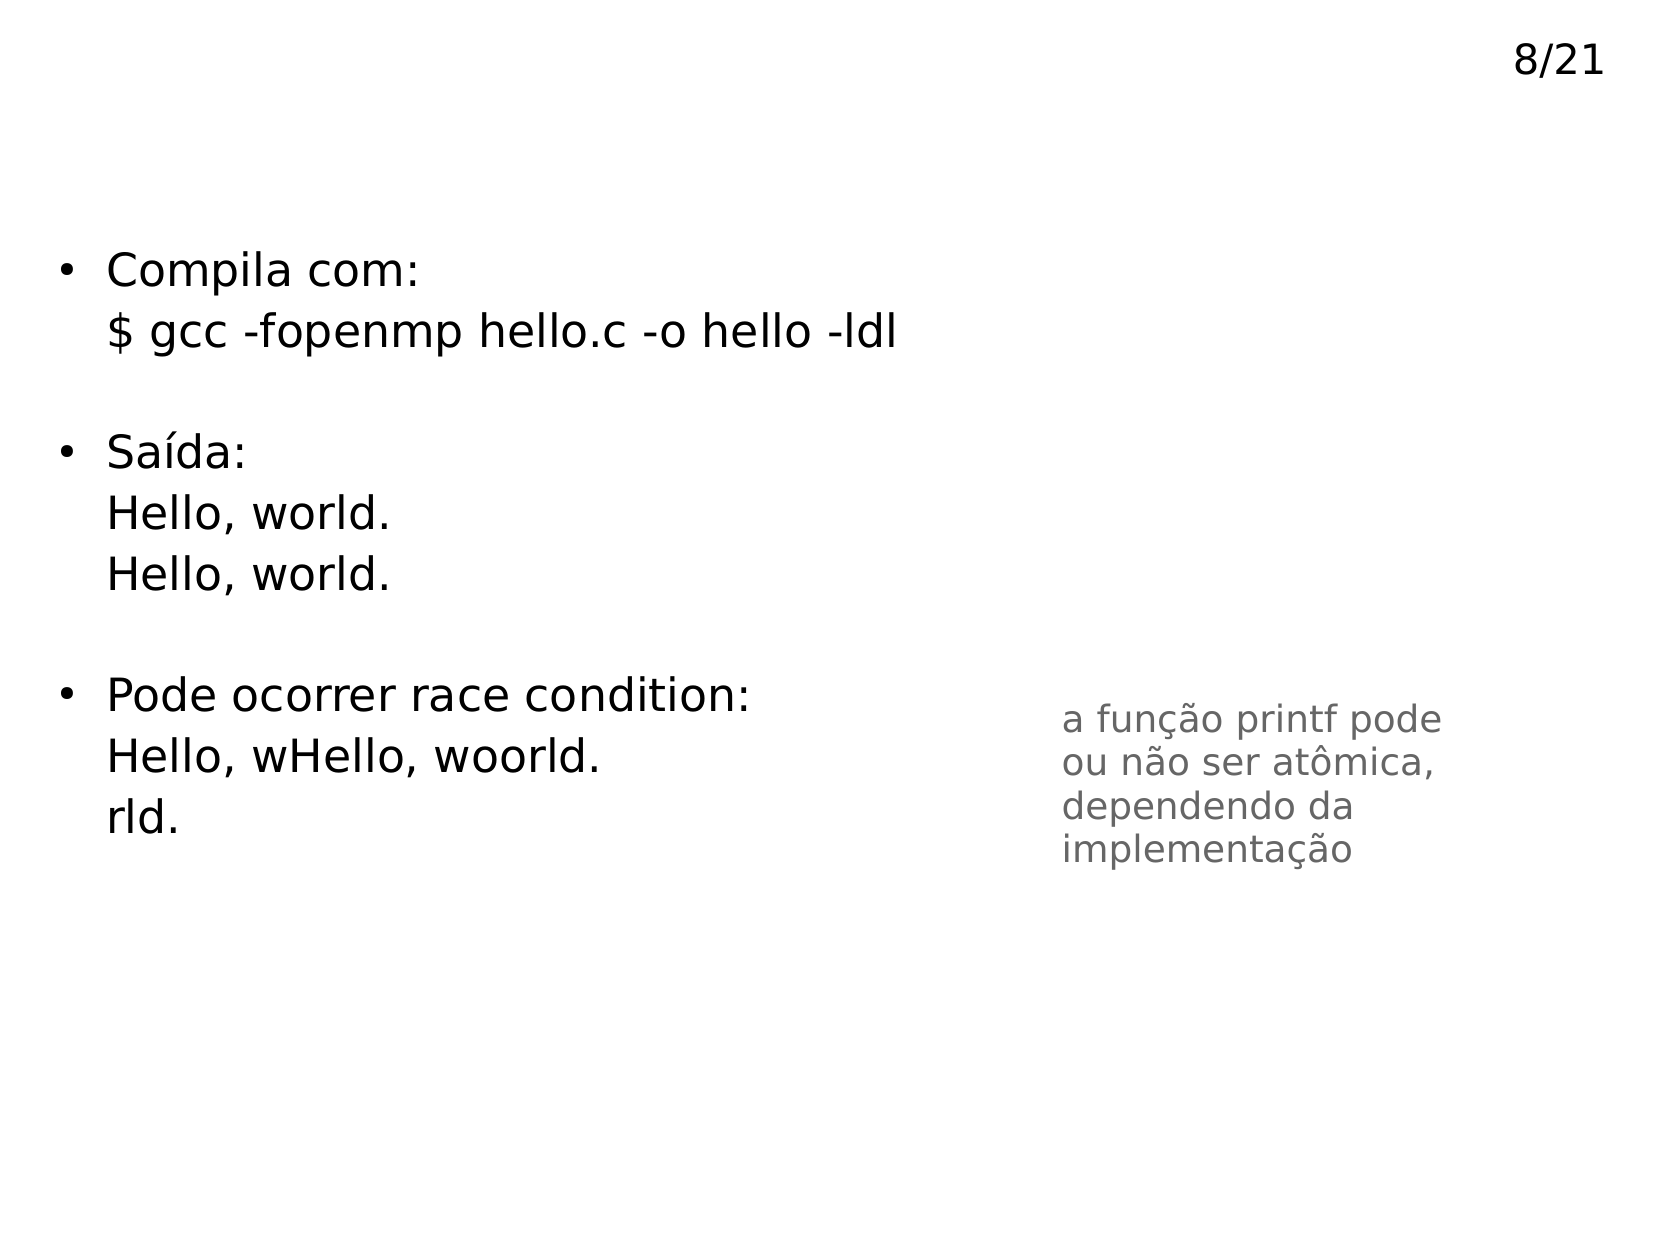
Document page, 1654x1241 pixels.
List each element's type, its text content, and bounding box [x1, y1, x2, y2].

list Compila com: $ gcc -fopenmp hello.c -o hello -ldl Saída: Hello, world. Hello, world. Pode ocorrer race condition: Hello, wHello, woorld. rld. [59, 236, 1595, 1211]
text_box a função printf pode ou não ser atômica, dependendo da implementação [1046, 690, 1480, 880]
